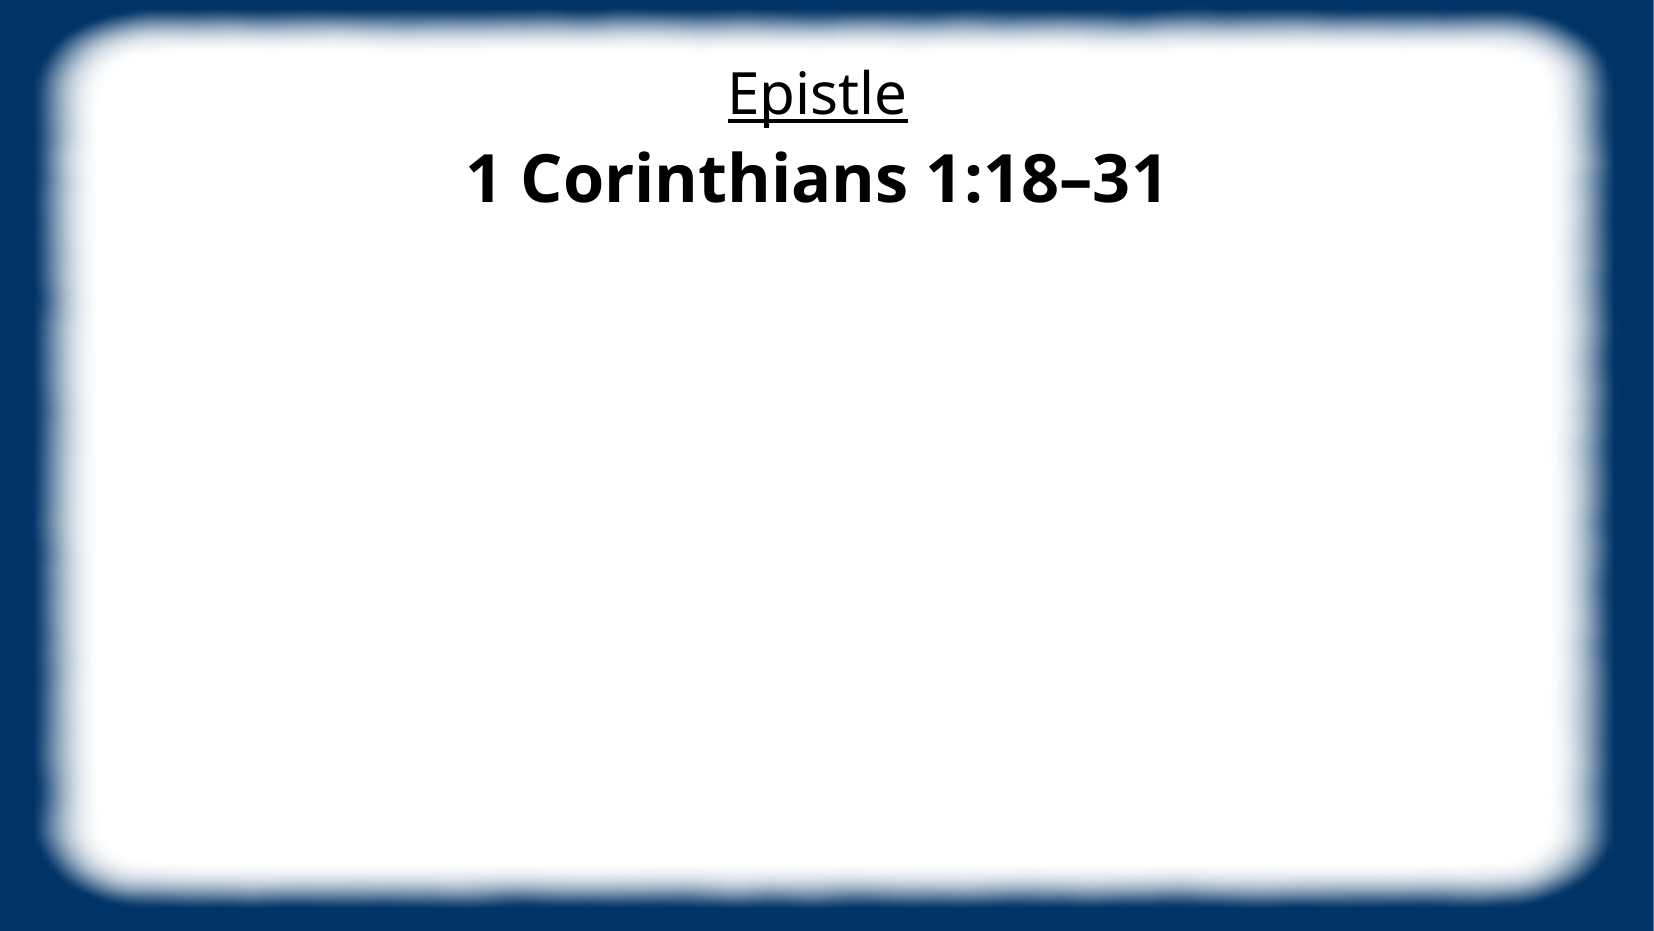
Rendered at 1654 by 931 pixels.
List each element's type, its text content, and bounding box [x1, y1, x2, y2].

picture [0, 0, 1654, 931]
text_box Epistle 1 Corinthians 1:18–31 [75, 45, 1561, 226]
